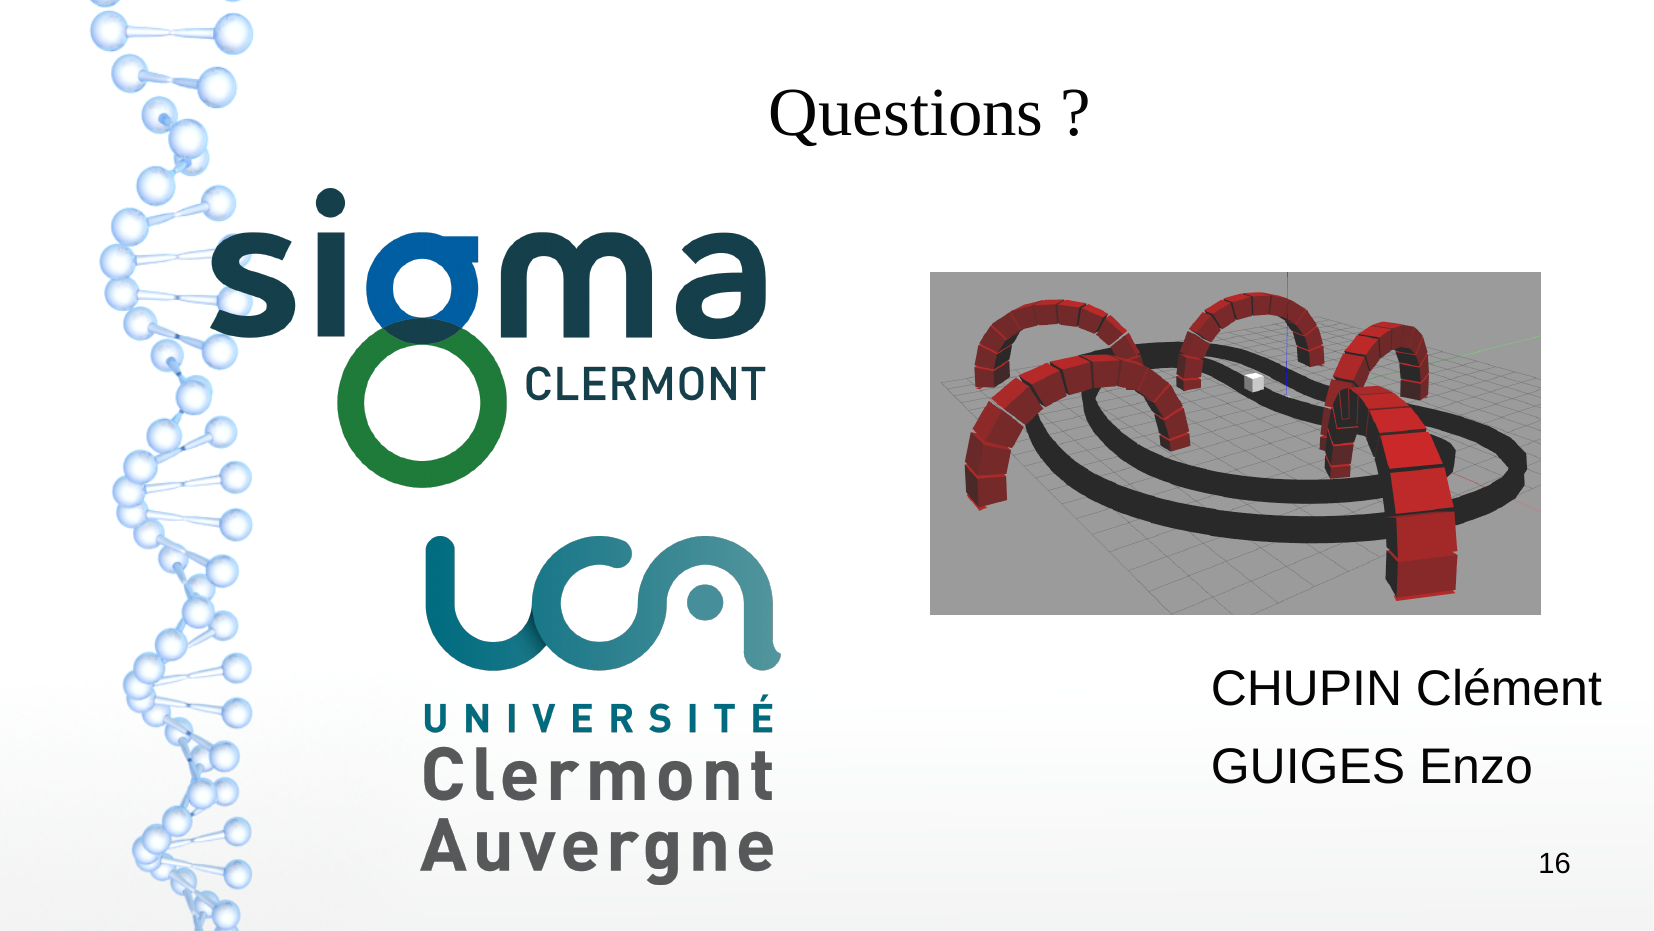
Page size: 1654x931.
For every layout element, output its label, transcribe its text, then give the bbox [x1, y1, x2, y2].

list CHUPIN Clément GUIGES Enzo [1140, 660, 1654, 931]
title Questions ? [265, 35, 1595, 189]
picture [0, 0, 1654, 931]
